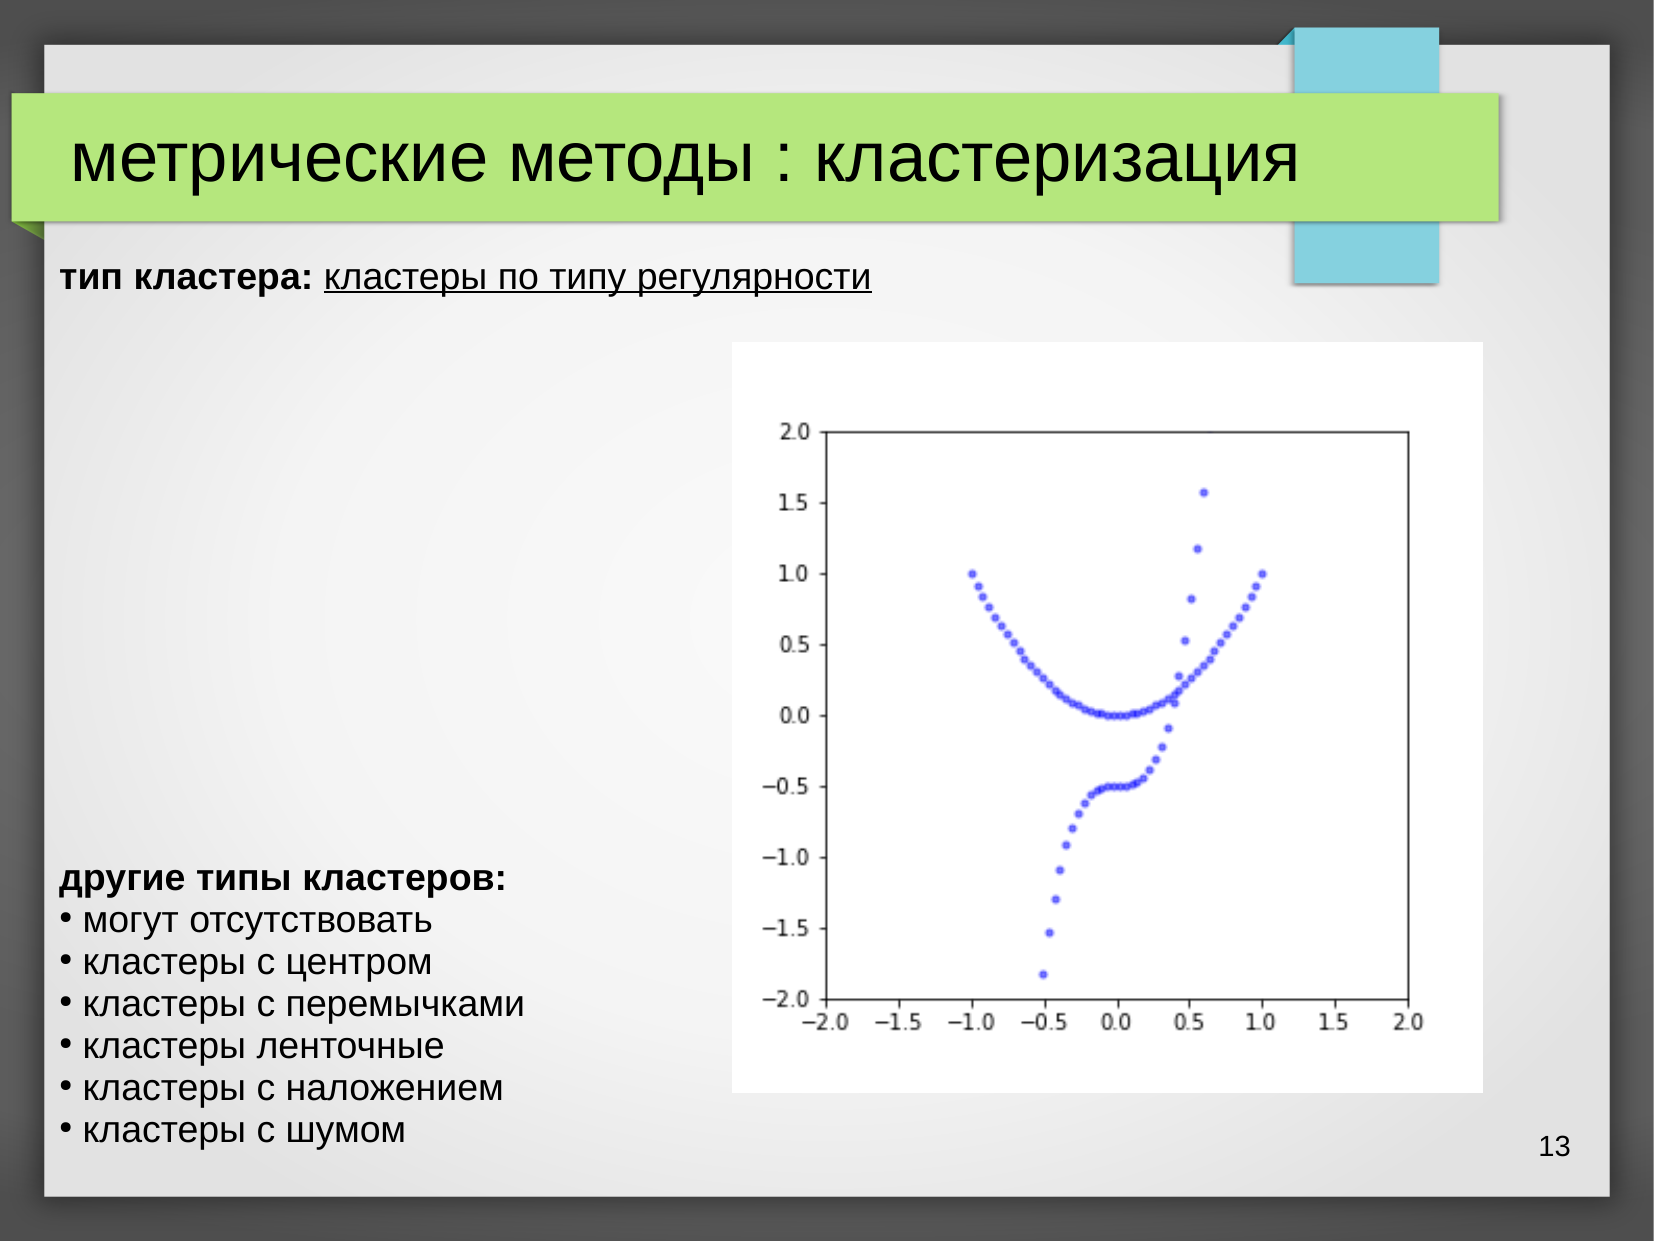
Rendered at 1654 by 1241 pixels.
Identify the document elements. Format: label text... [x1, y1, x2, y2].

title метрические методы : кластеризация [70, 117, 1382, 197]
picture [0, 0, 1654, 1241]
subtitle тип кластера: кластеры по типу регулярности [59, 209, 910, 343]
text_box другие типы кластеров: могут отсутствовать кластеры с центром кластеры с перемычками кластеры ленточные кластеры с наложением кластеры с шумом [59, 856, 591, 1193]
